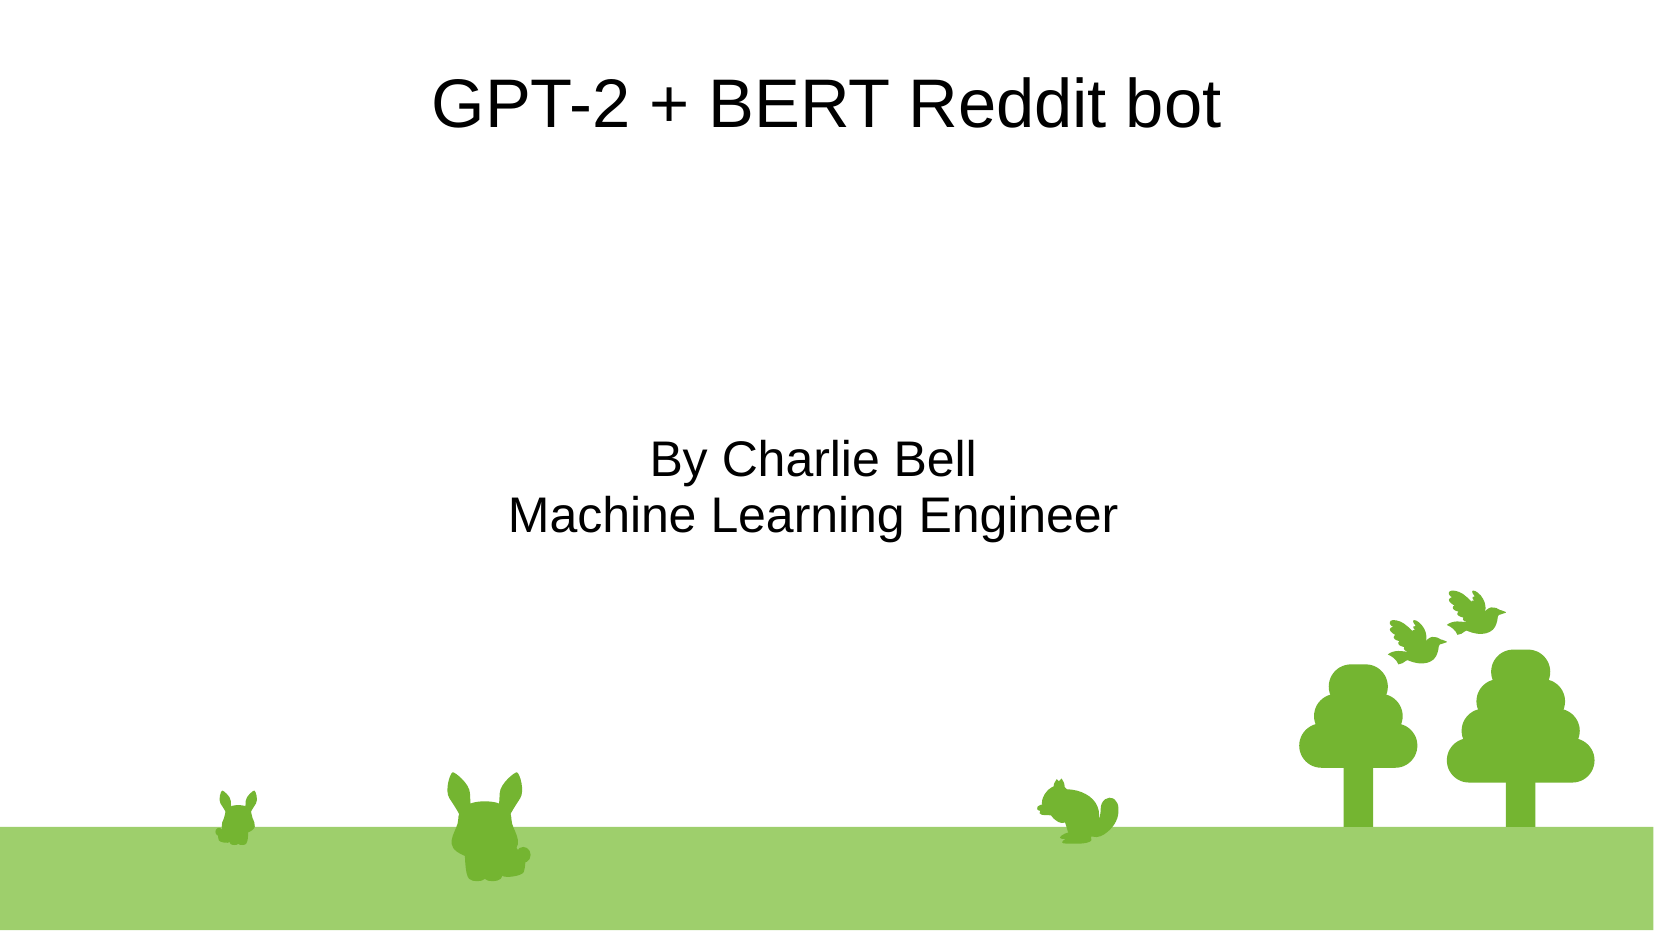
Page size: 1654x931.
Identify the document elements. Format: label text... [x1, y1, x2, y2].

title GPT-2 + BERT Reddit bot [88, 29, 1565, 178]
subtitle By Charlie Bell Machine Learning Engineer [75, 206, 1552, 768]
